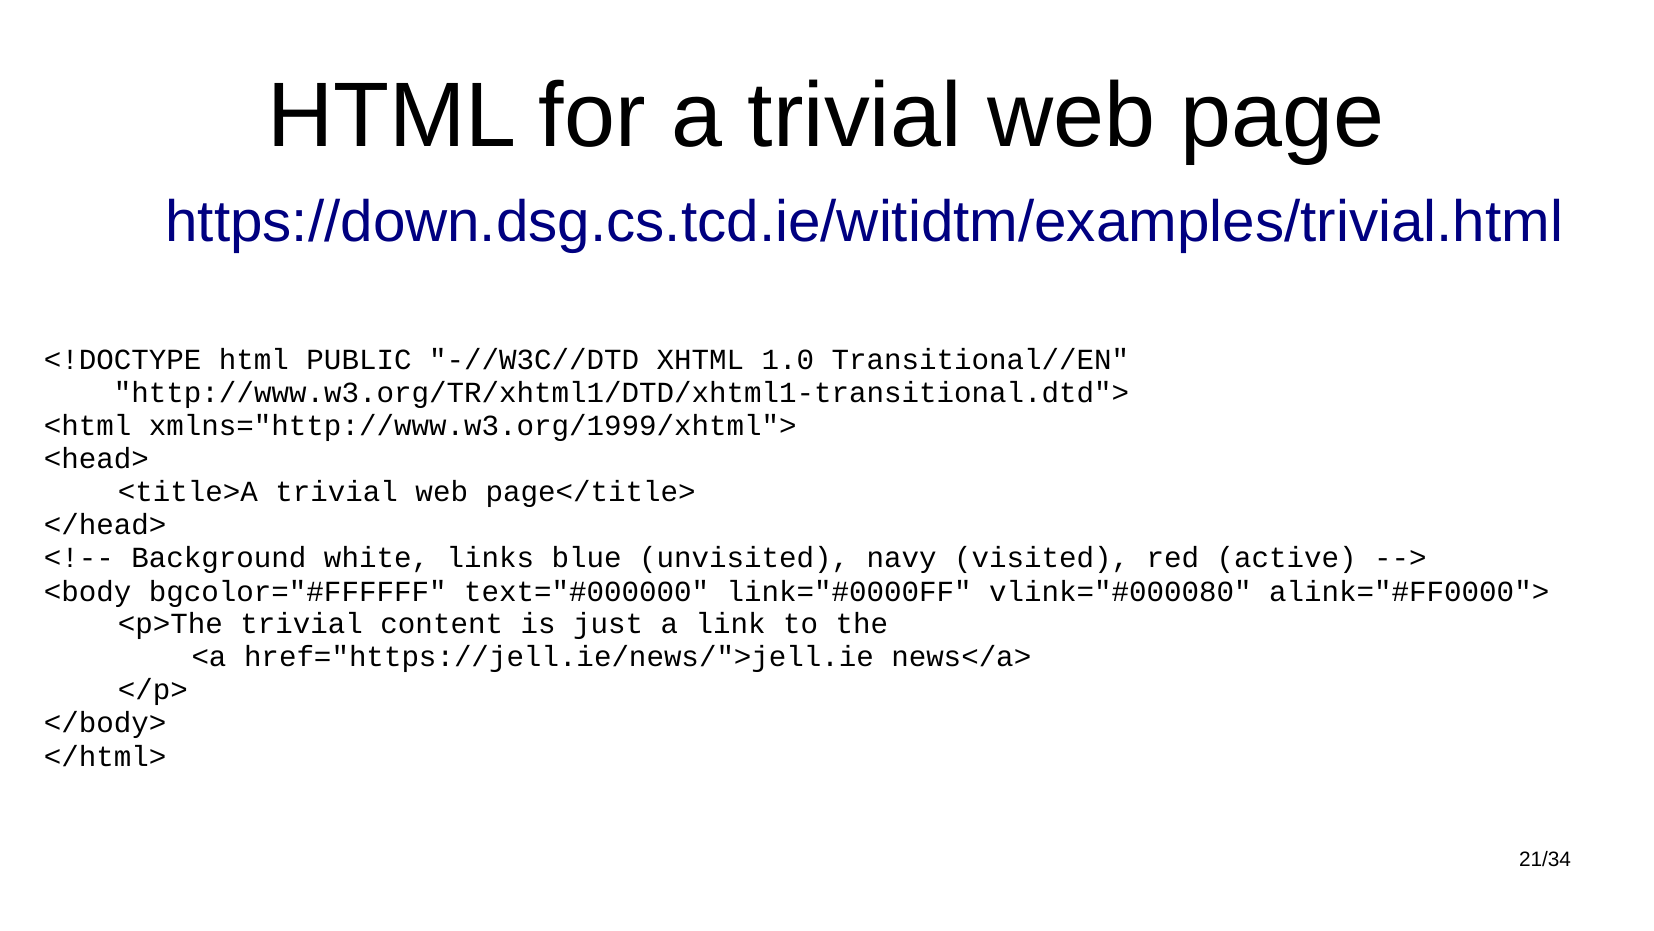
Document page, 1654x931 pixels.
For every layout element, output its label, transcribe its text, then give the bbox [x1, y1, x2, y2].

title HTML for a trivial web page [82, 37, 1571, 193]
text_box <!DOCTYPE html PUBLIC "-//W3C//DTD XHTML 1.0 Transitional//EN" "http://www.w3.org/TR/xhtml1/DTD/xhtml1-transitional.dtd"> <html xmlns="http://www.w3.org/1999/xhtml"> <head> <title>A trivial web page</title> </head> <!-- Background white, links blue (unvisited), navy (visited), red (active) --> <body bgcolor="#FFFFFF" text="#000000" link="#0000FF" vlink="#000080" alink="#FF0000"> <p>The trivial content is just a link to the <a href="https://jell.ie/news/">jell.ie news</a> </p> </body> </html> [29, 338, 1619, 816]
list https://down.dsg.cs.tcd.ie/witidtm/examples/trivial.html [94, 181, 1583, 338]
